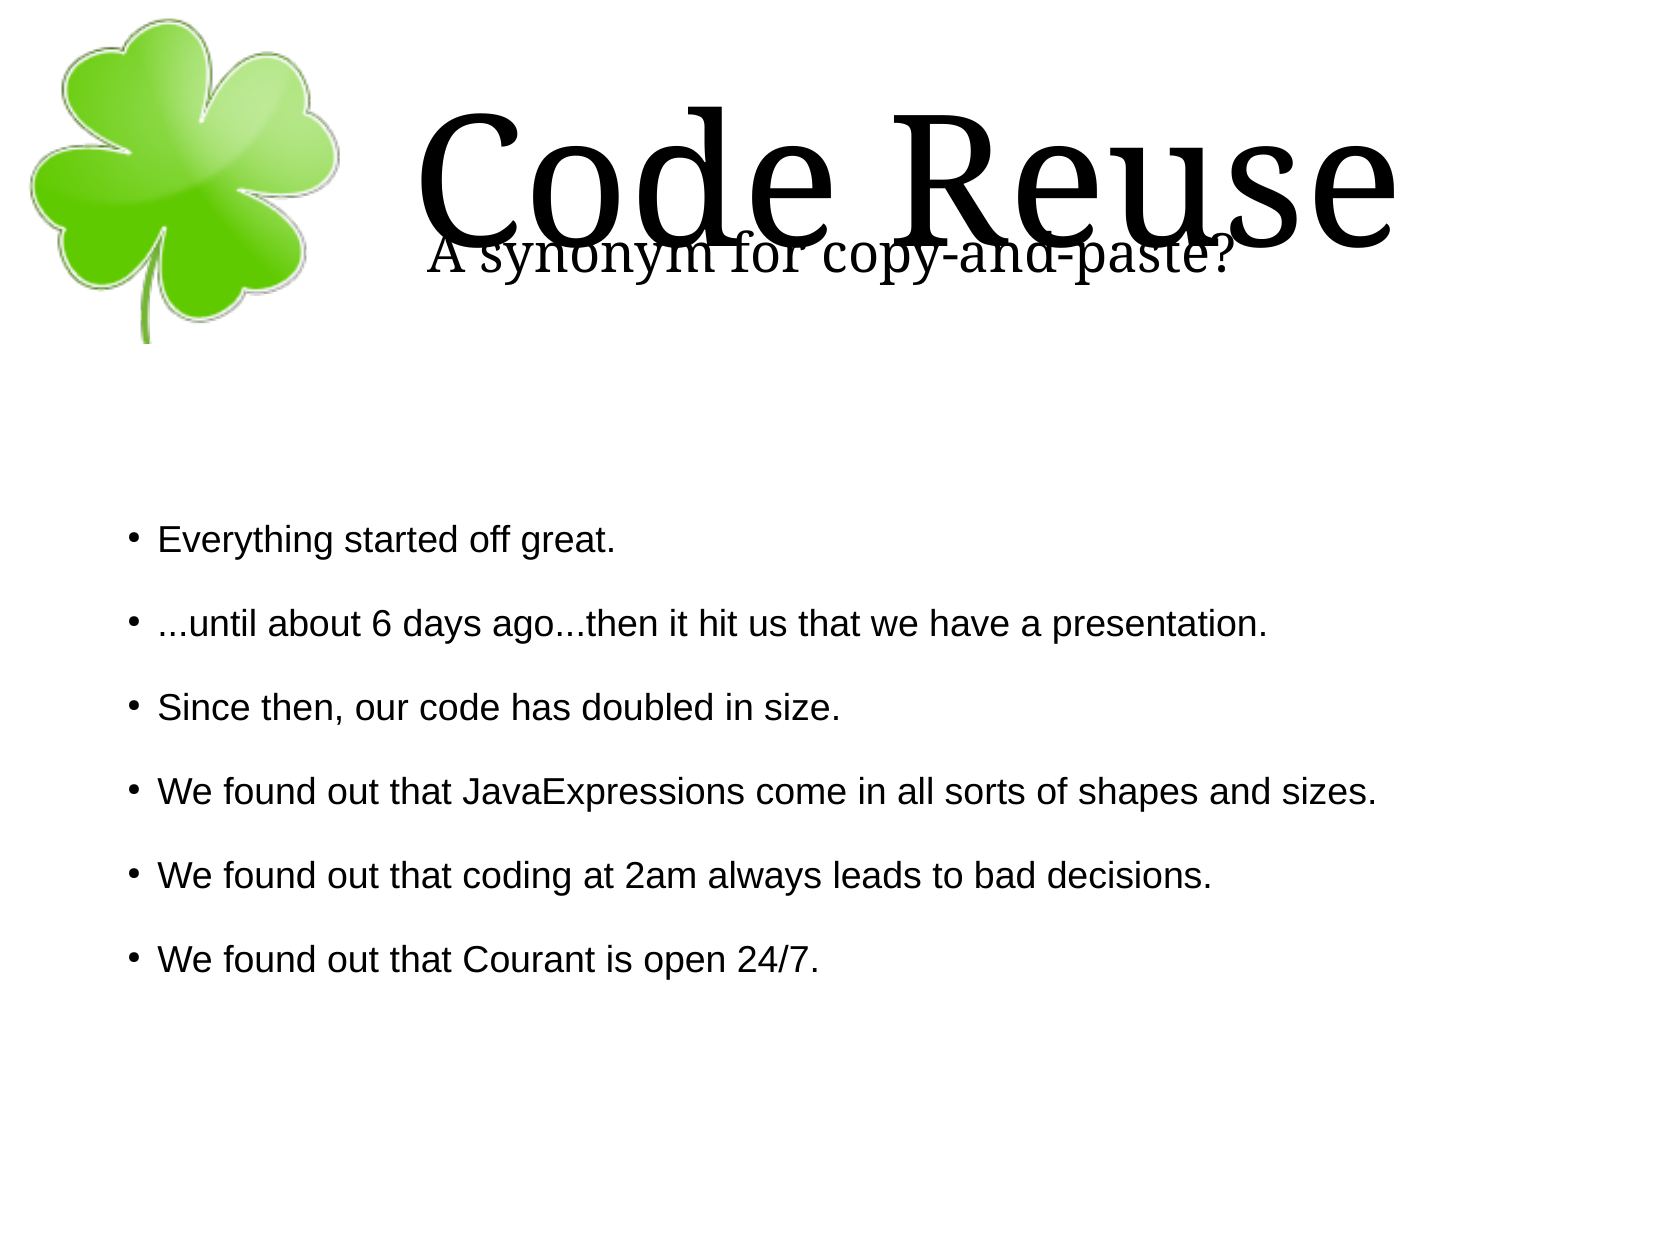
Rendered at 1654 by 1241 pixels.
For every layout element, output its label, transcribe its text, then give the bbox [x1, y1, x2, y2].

text_box Everything started off great. ...until about 6 days ago...then it hit us that we have a presentation. Since then, our code has doubled in size. We found out that JavaExpressions come in all sorts of shapes and sizes. We found out that coding at 2am always leads to bad decisions. We found out that Courant is open 24/7. [112, 510, 1613, 988]
text_box A synonym for copy-and-paste? [412, 272, 1426, 286]
text_box Code Reuse [396, 42, 1560, 272]
picture [0, 0, 371, 344]
